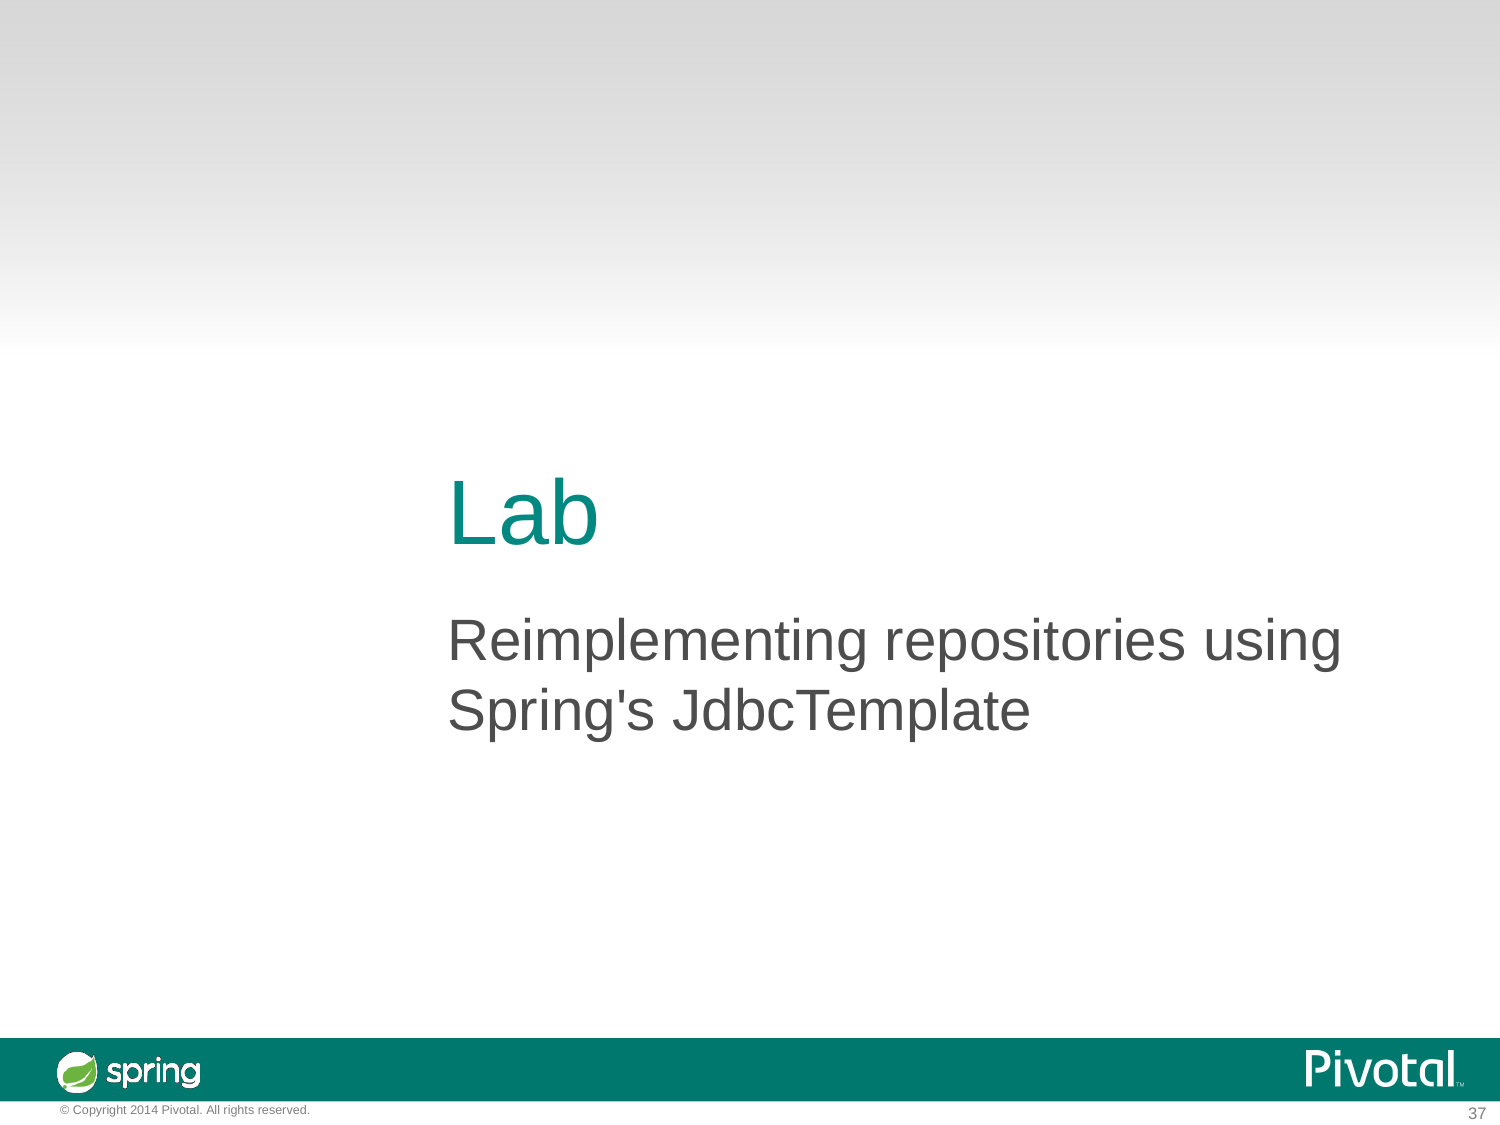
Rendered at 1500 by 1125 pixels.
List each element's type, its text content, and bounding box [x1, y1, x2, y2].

picture [32, 1041, 210, 1103]
text_box Reimplementing repositories using Spring's JdbcTemplate [447, 602, 1440, 914]
title Lab [447, 454, 1440, 565]
picture [1306, 1050, 1464, 1087]
